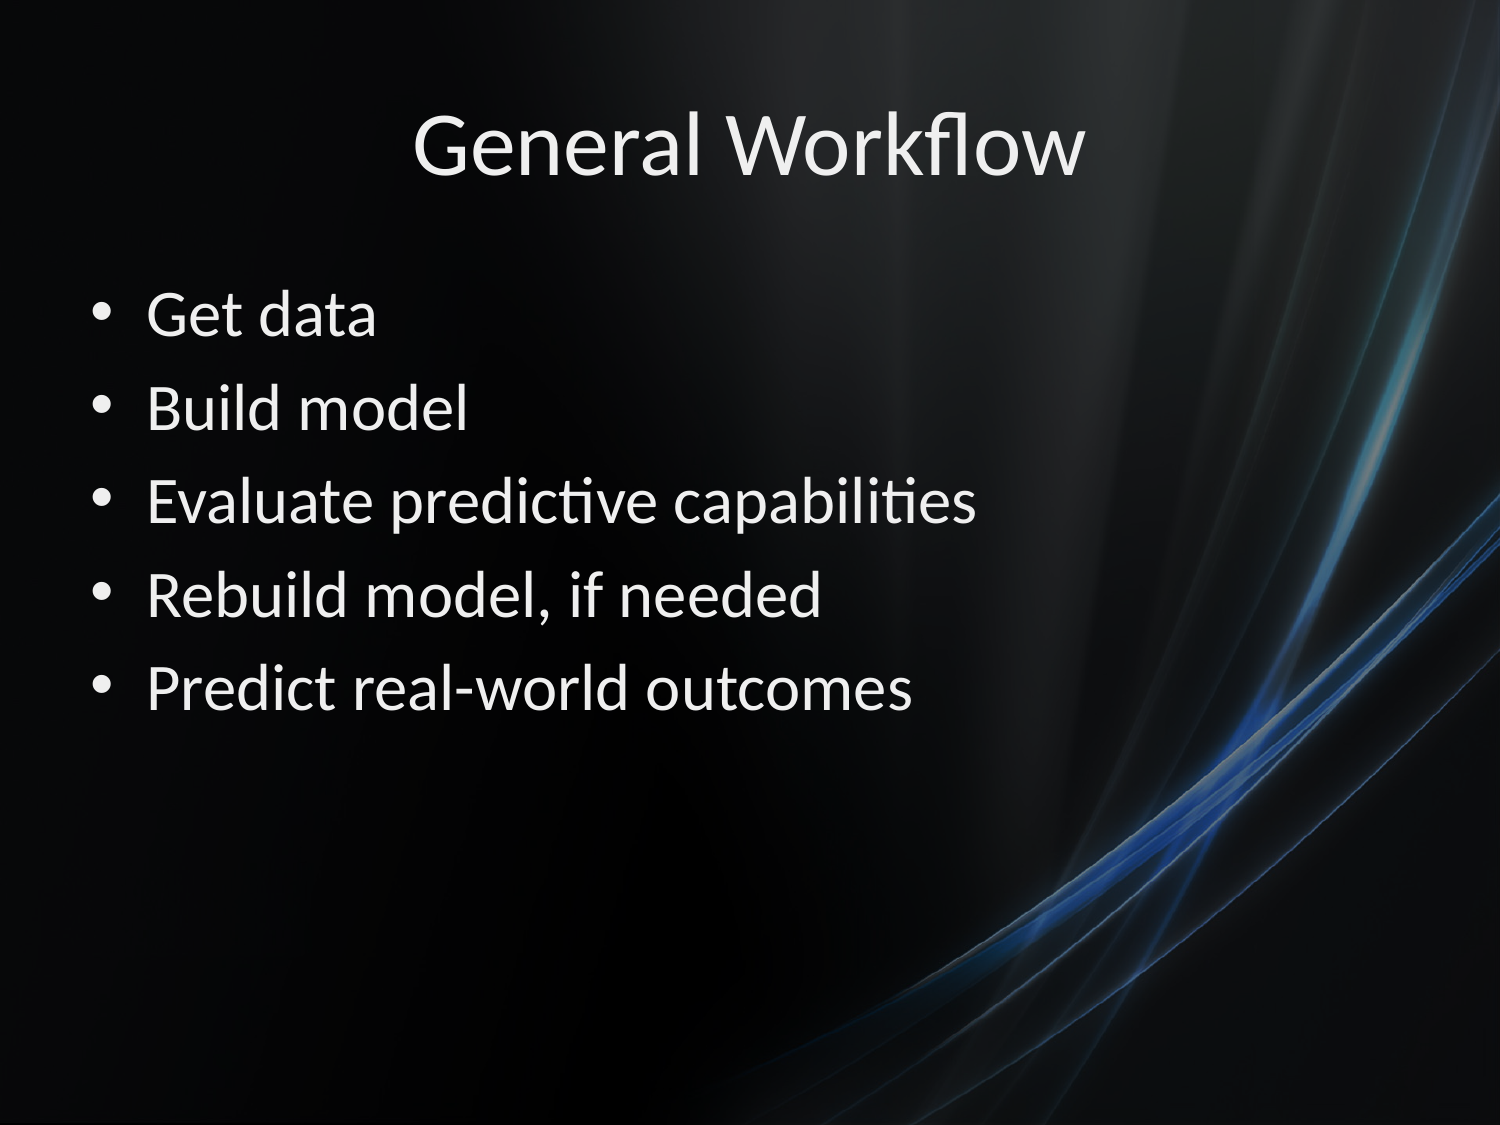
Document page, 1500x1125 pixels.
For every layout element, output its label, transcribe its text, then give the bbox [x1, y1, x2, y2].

picture [0, 0, 1500, 1125]
title General Workflow [75, 45, 1425, 233]
list Get data Build model Evaluate predictive capabilities Rebuild model, if needed Predict real-world outcomes [75, 262, 1425, 1005]
